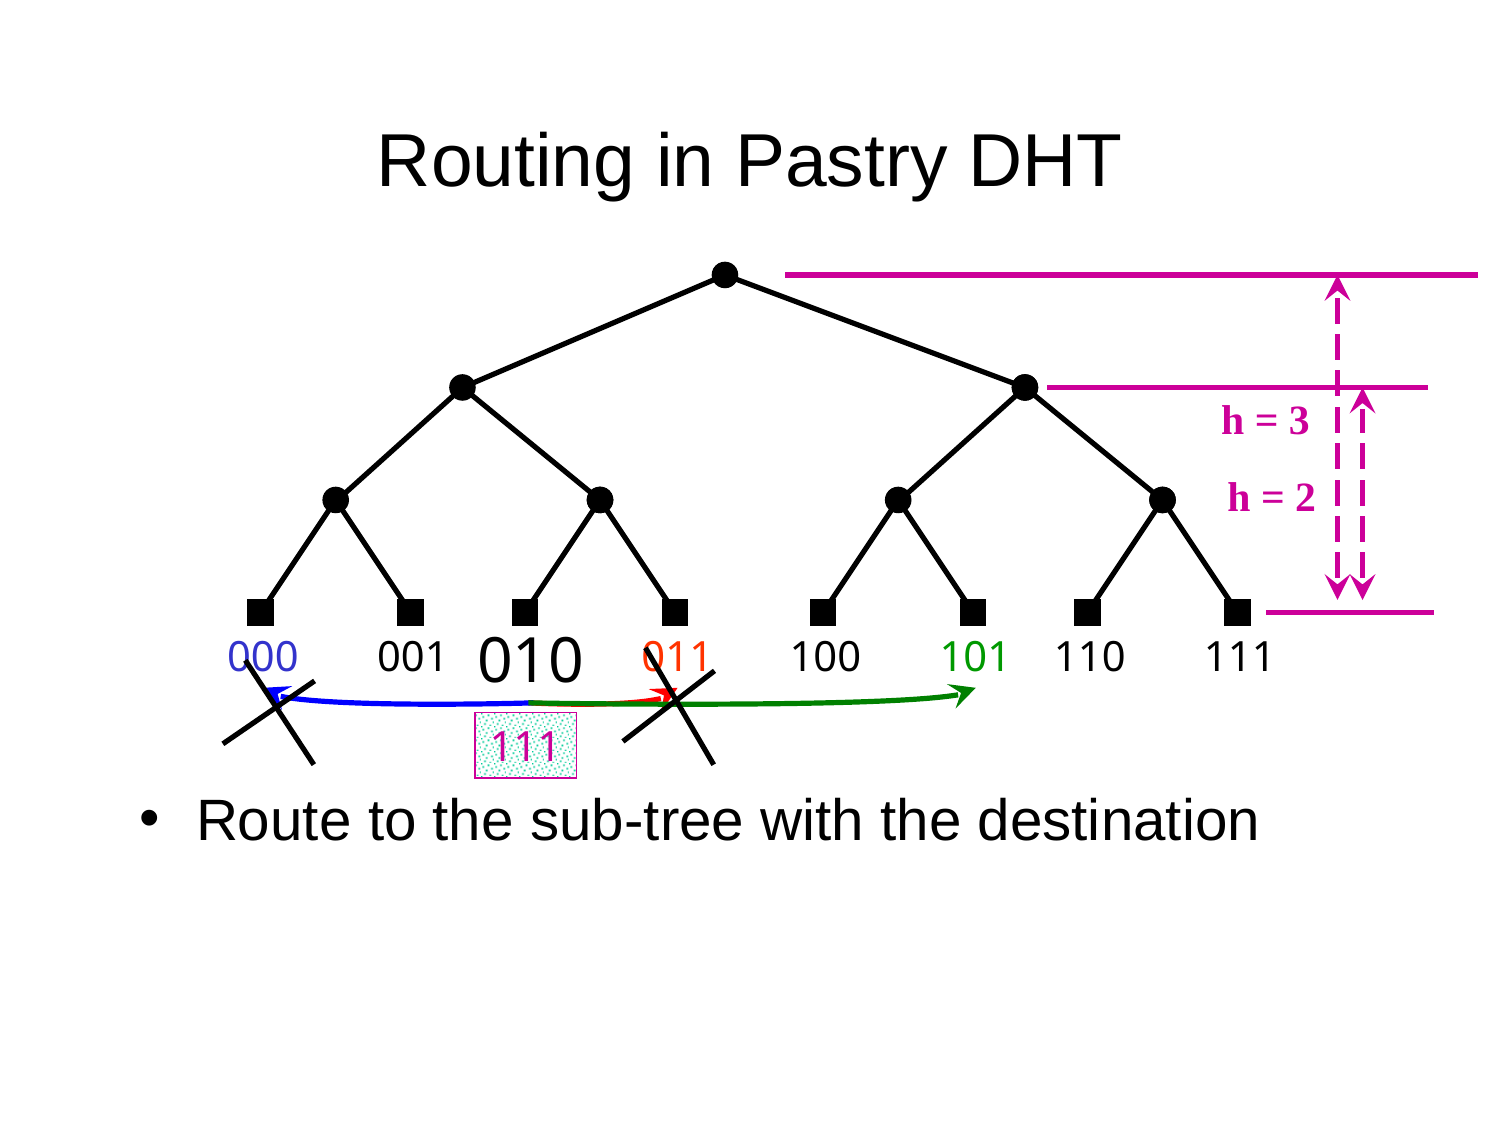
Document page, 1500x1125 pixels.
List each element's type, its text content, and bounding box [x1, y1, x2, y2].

text_box [662, 599, 688, 622]
text_box [1012, 374, 1038, 393]
text_box 011 [647, 658, 653, 668]
text_box [885, 487, 906, 513]
text_box 010 [462, 612, 600, 701]
text_box [960, 599, 986, 622]
text_box 111 [474, 712, 577, 774]
title Routing in Pastry DHT [112, 62, 1388, 250]
text_box h = 3 [1206, 390, 1325, 451]
text_box 001 [362, 622, 462, 688]
text_box 100 [774, 622, 877, 688]
text_box [715, 279, 736, 288]
text_box [810, 599, 836, 622]
text_box [512, 599, 538, 612]
text_box [1018, 392, 1032, 400]
text_box h = 2 [1212, 462, 1332, 529]
text_box Route to the sub-tree with the destination [124, 774, 1425, 1050]
text_box 101 [924, 622, 1027, 688]
text_box [712, 262, 738, 277]
text_box [1074, 599, 1101, 622]
text_box [323, 487, 344, 513]
text_box 111 [1189, 622, 1291, 688]
text_box [455, 392, 470, 400]
text_box [469, 386, 475, 393]
text_box 000 [256, 644, 268, 668]
text_box 110 [1039, 622, 1141, 688]
text_box [1149, 487, 1176, 513]
text_box [248, 599, 274, 622]
text_box 011 [626, 622, 729, 688]
text_box [587, 487, 613, 513]
text_box 000 [233, 644, 245, 668]
text_box [341, 495, 349, 509]
text_box [903, 495, 911, 508]
text_box 000 [212, 622, 315, 688]
text_box [1224, 599, 1251, 622]
text_box [398, 599, 424, 622]
text_box 011 [649, 644, 659, 663]
text_box [449, 374, 473, 393]
